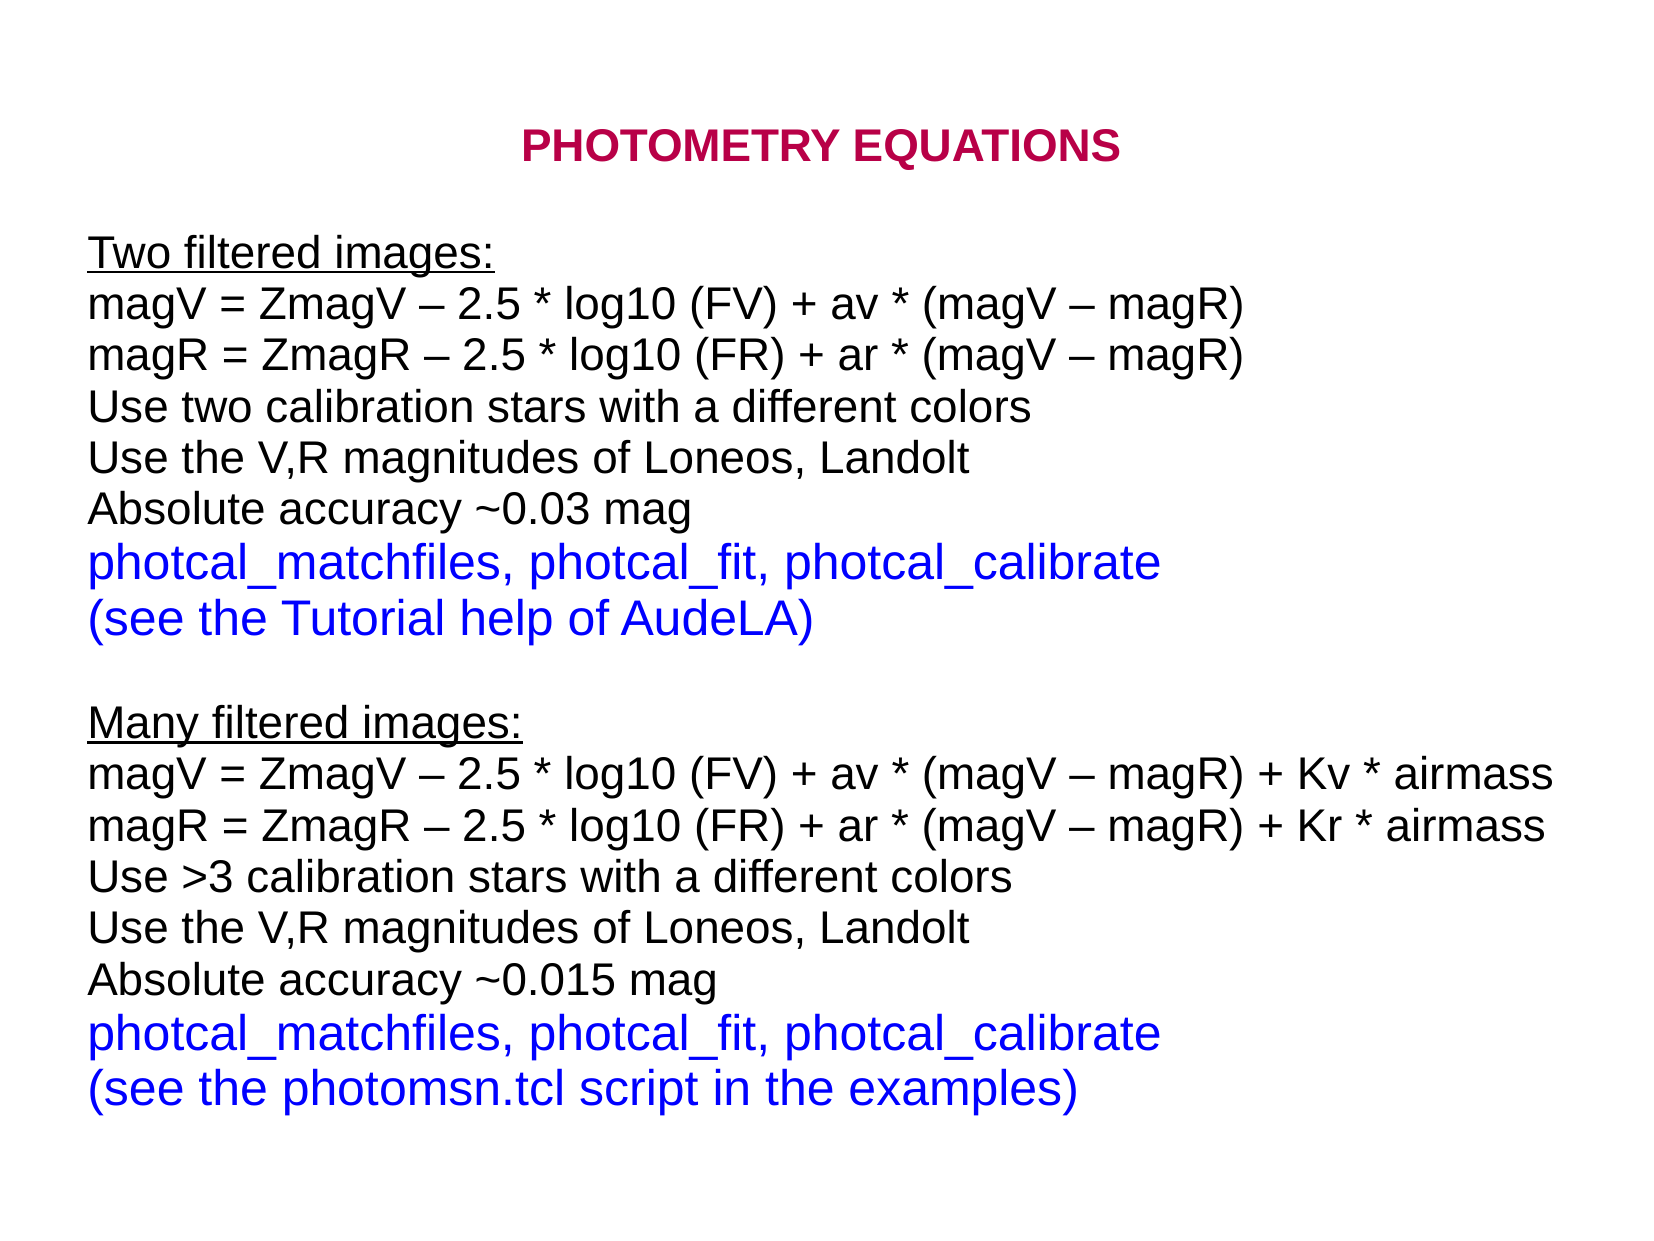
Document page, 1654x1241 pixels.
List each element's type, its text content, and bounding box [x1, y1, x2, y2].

text_box PHOTOMETRY EQUATIONS Two filtered images: magV = ZmagV – 2.5 * log10 (FV) + av * (magV – magR) magR = ZmagR – 2.5 * log10 (FR) + ar * (magV – magR) Use two calibration stars with a different colors Use the V,R magnitudes of Loneos, Landolt Absolute accuracy ~0.03 mag photcal_matchfiles, photcal_fit, photcal_calibrate (see the Tutorial help of AudeLA) Many filtered images: magV = ZmagV – 2.5 * log10 (FV) + av * (magV – magR) + Kv * airmass magR = ZmagR – 2.5 * log10 (FR) + ar * (magV – magR) + Kr * airmass Use >3 calibration stars with a different colors Use the V,R magnitudes of Loneos, Landolt Absolute accuracy ~0.015 mag photcal_matchfiles, photcal_fit, photcal_calibrate (see the photomsn.tcl script in the examples) [72, 61, 1570, 1174]
